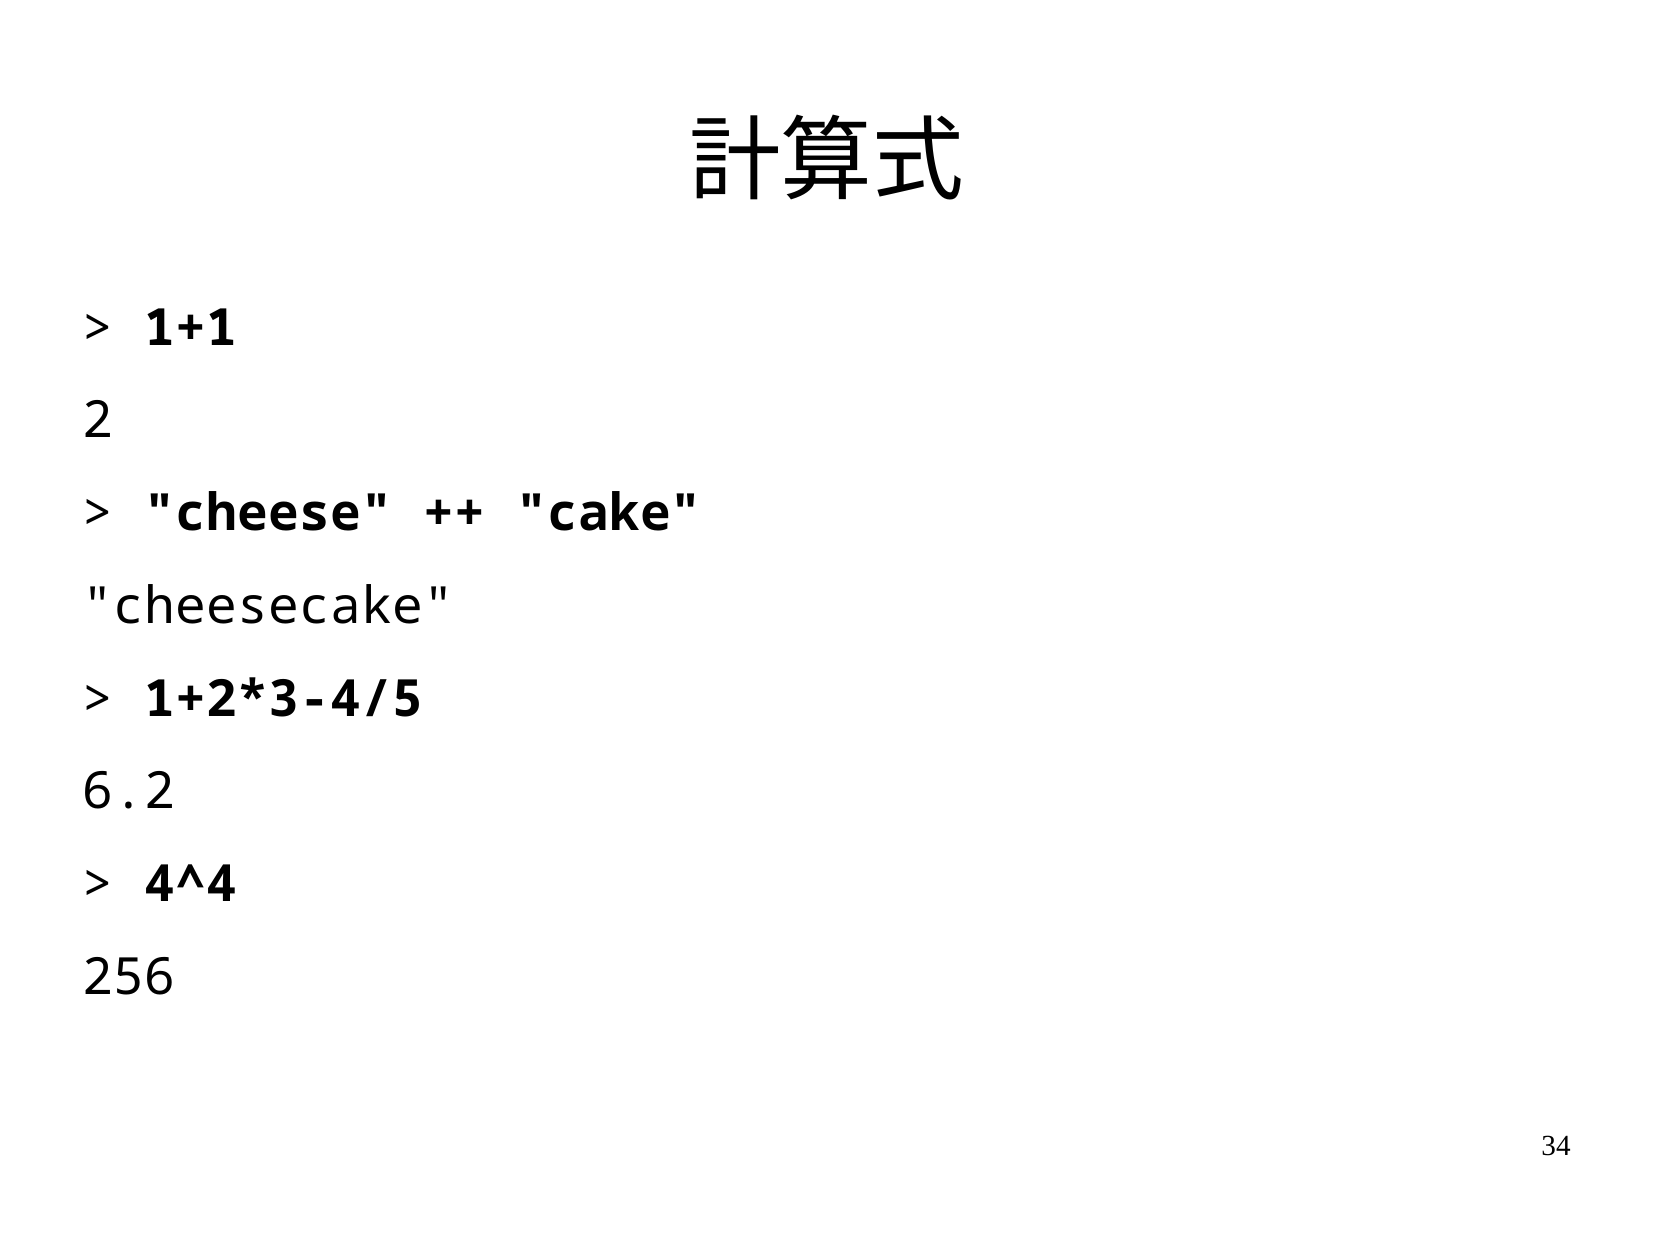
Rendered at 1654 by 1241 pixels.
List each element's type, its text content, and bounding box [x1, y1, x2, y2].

title 計算式 [82, 49, 1571, 257]
list > 1+1 2 > "cheese" ++ "cake" "cheesecake" > 1+2*3-4/5 6.2 > 4^4 256 [82, 290, 1571, 1010]
